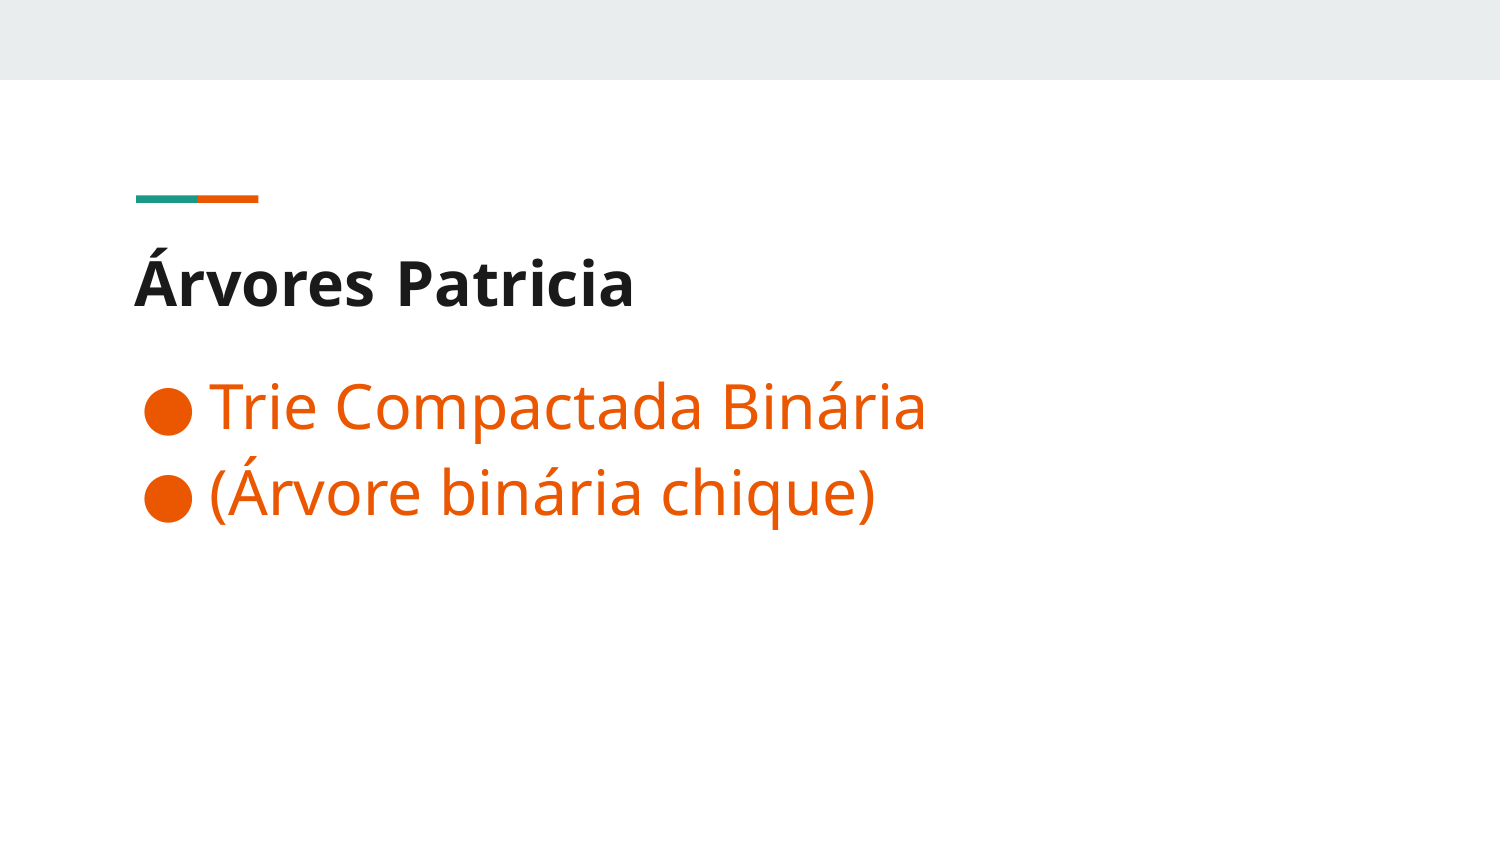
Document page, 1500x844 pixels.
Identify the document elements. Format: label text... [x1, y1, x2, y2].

title Árvores Patricia [119, 216, 1381, 305]
list Trie Compactada Binária (Árvore binária chique) [119, 341, 1381, 712]
